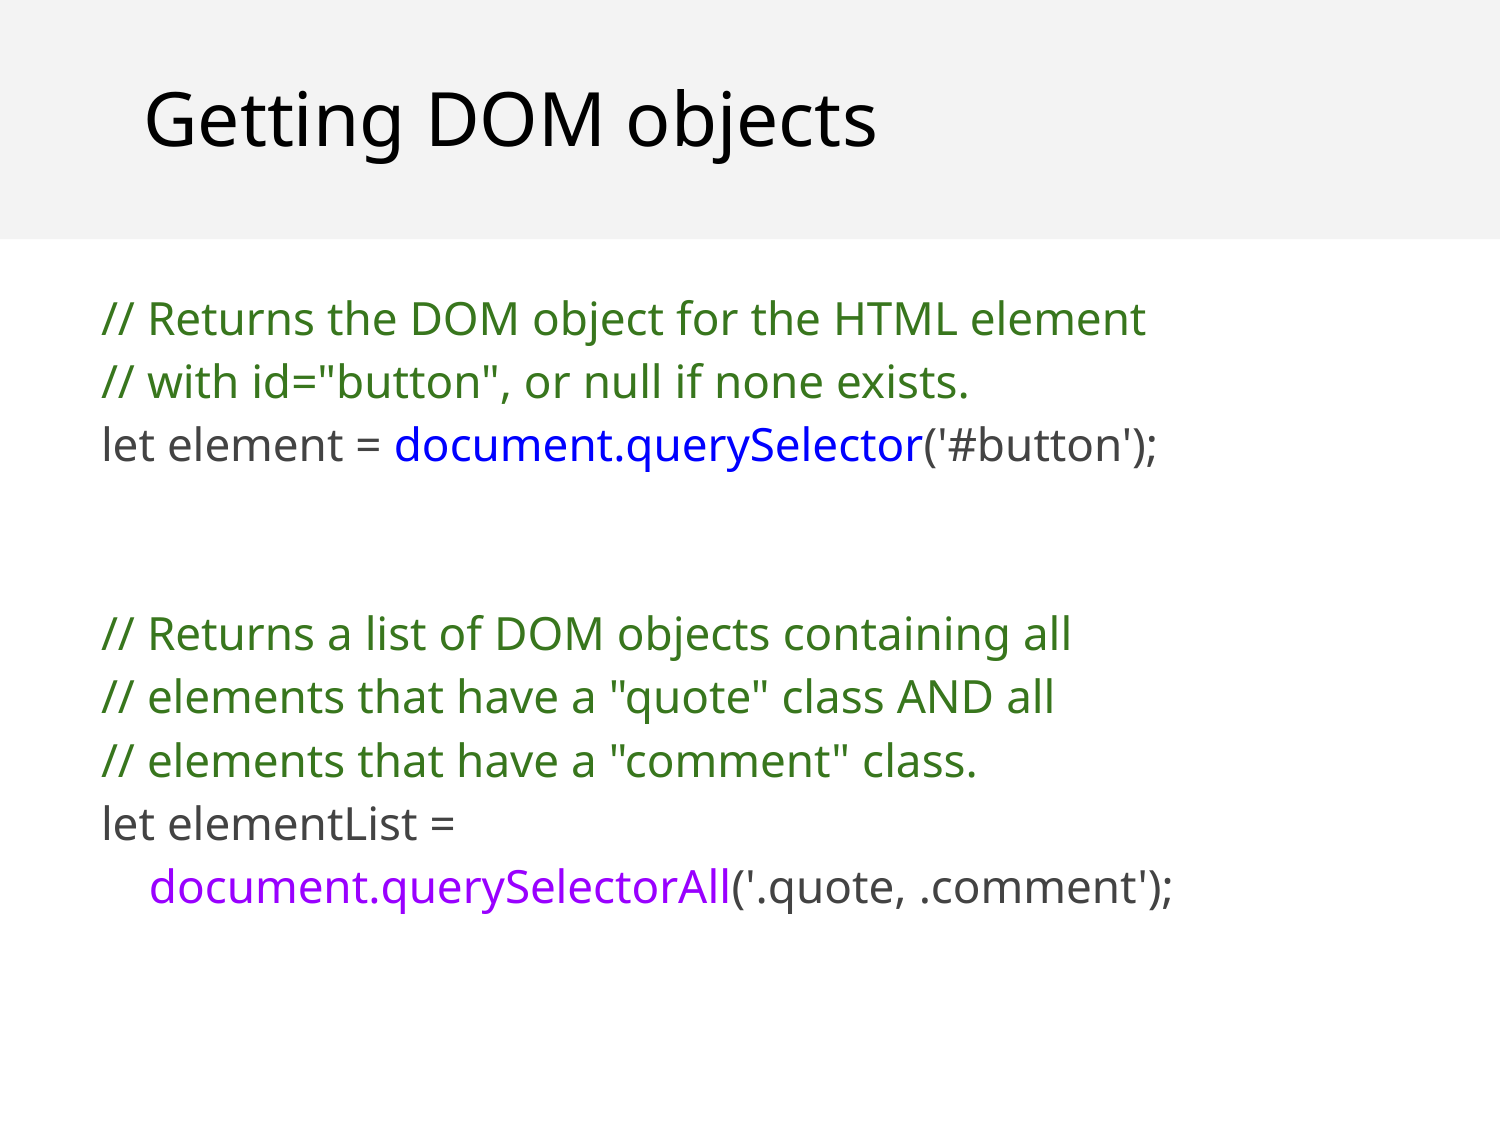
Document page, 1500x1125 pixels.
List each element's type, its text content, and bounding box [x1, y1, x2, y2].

list // Returns the DOM object for the HTML element // with id="button", or null if none exists. let element = document.querySelector('#button'); // Returns a list of DOM objects containing all // elements that have a "quote" class AND all // elements that have a "comment" class. let elementList = document.querySelectorAll('.quote, .comment'); [86, 265, 1414, 1027]
title Getting DOM objects [128, 56, 1372, 183]
